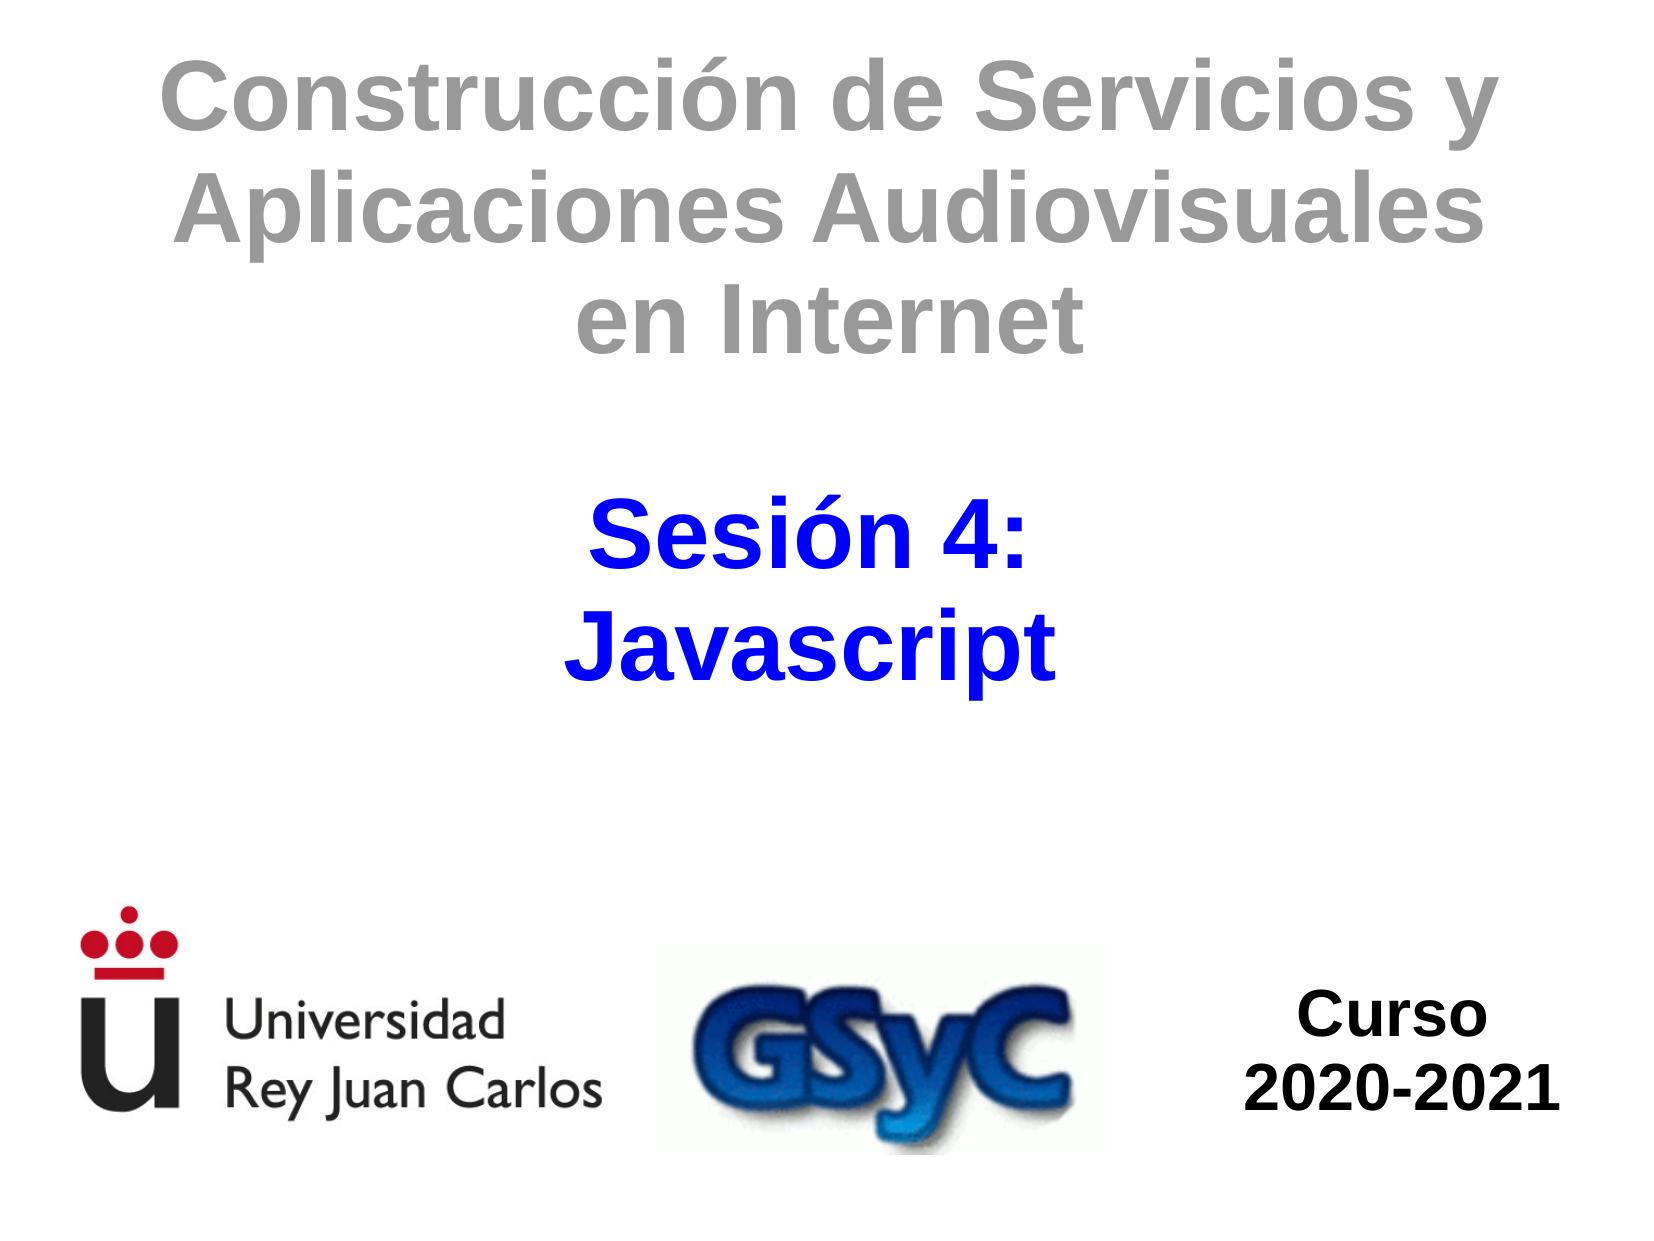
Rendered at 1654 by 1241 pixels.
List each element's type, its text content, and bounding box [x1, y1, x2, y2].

title Curso 2020-2021 [1200, 975, 1606, 1126]
picture [653, 944, 1111, 1156]
title Construcción de Servicios y Aplicaciones Audiovisuales en Internet [144, 39, 1516, 376]
title Sesión 4: Javascript [135, 422, 1486, 758]
picture [46, 884, 631, 1141]
